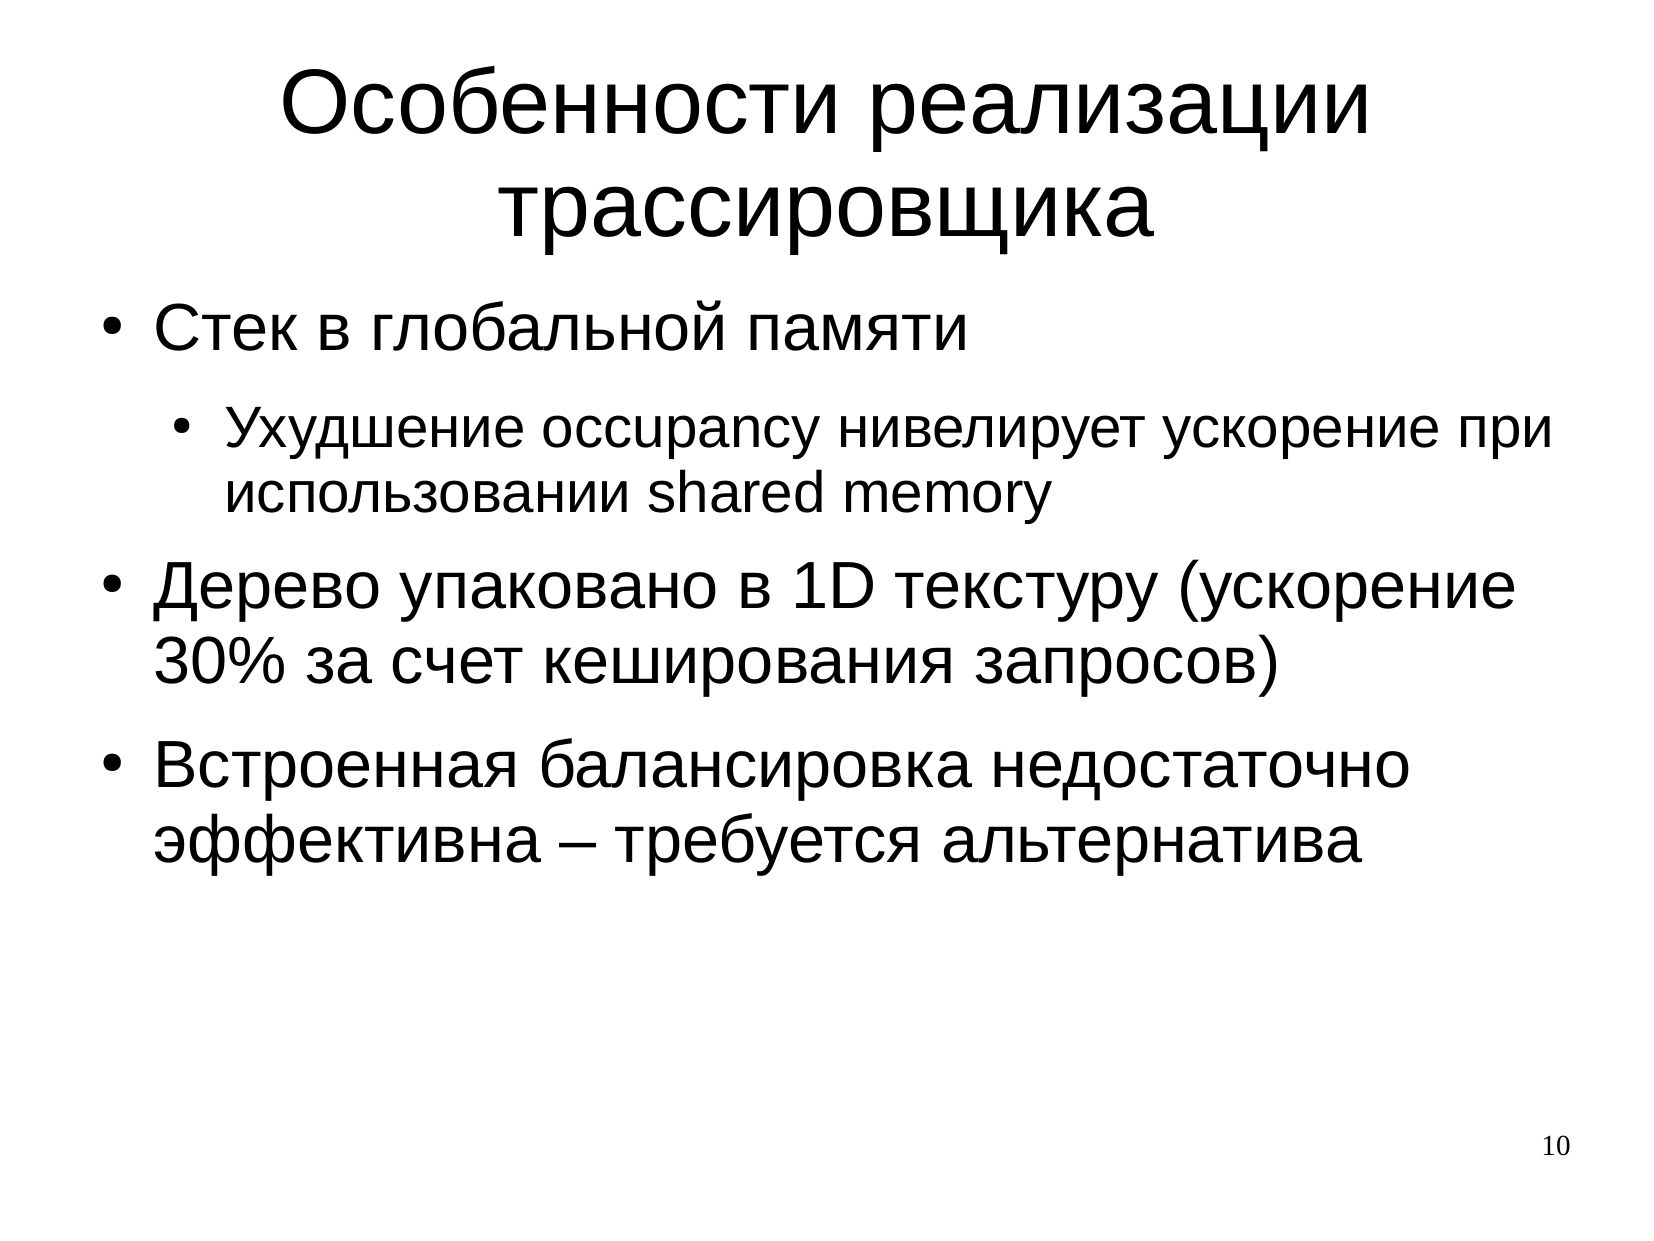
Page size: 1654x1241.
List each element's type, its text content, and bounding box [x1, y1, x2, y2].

list Стек в глобальной памяти Ухудшение occupancy нивелирует ускорение при использовании shared memory Дерево упаковано в 1D текстуру (ускорение 30% за счет кеширования запросов) Встроенная балансировка недостаточно эффективна – требуется альтернатива [82, 290, 1571, 1094]
title Особенности реализации трассировщика [82, 49, 1571, 257]
